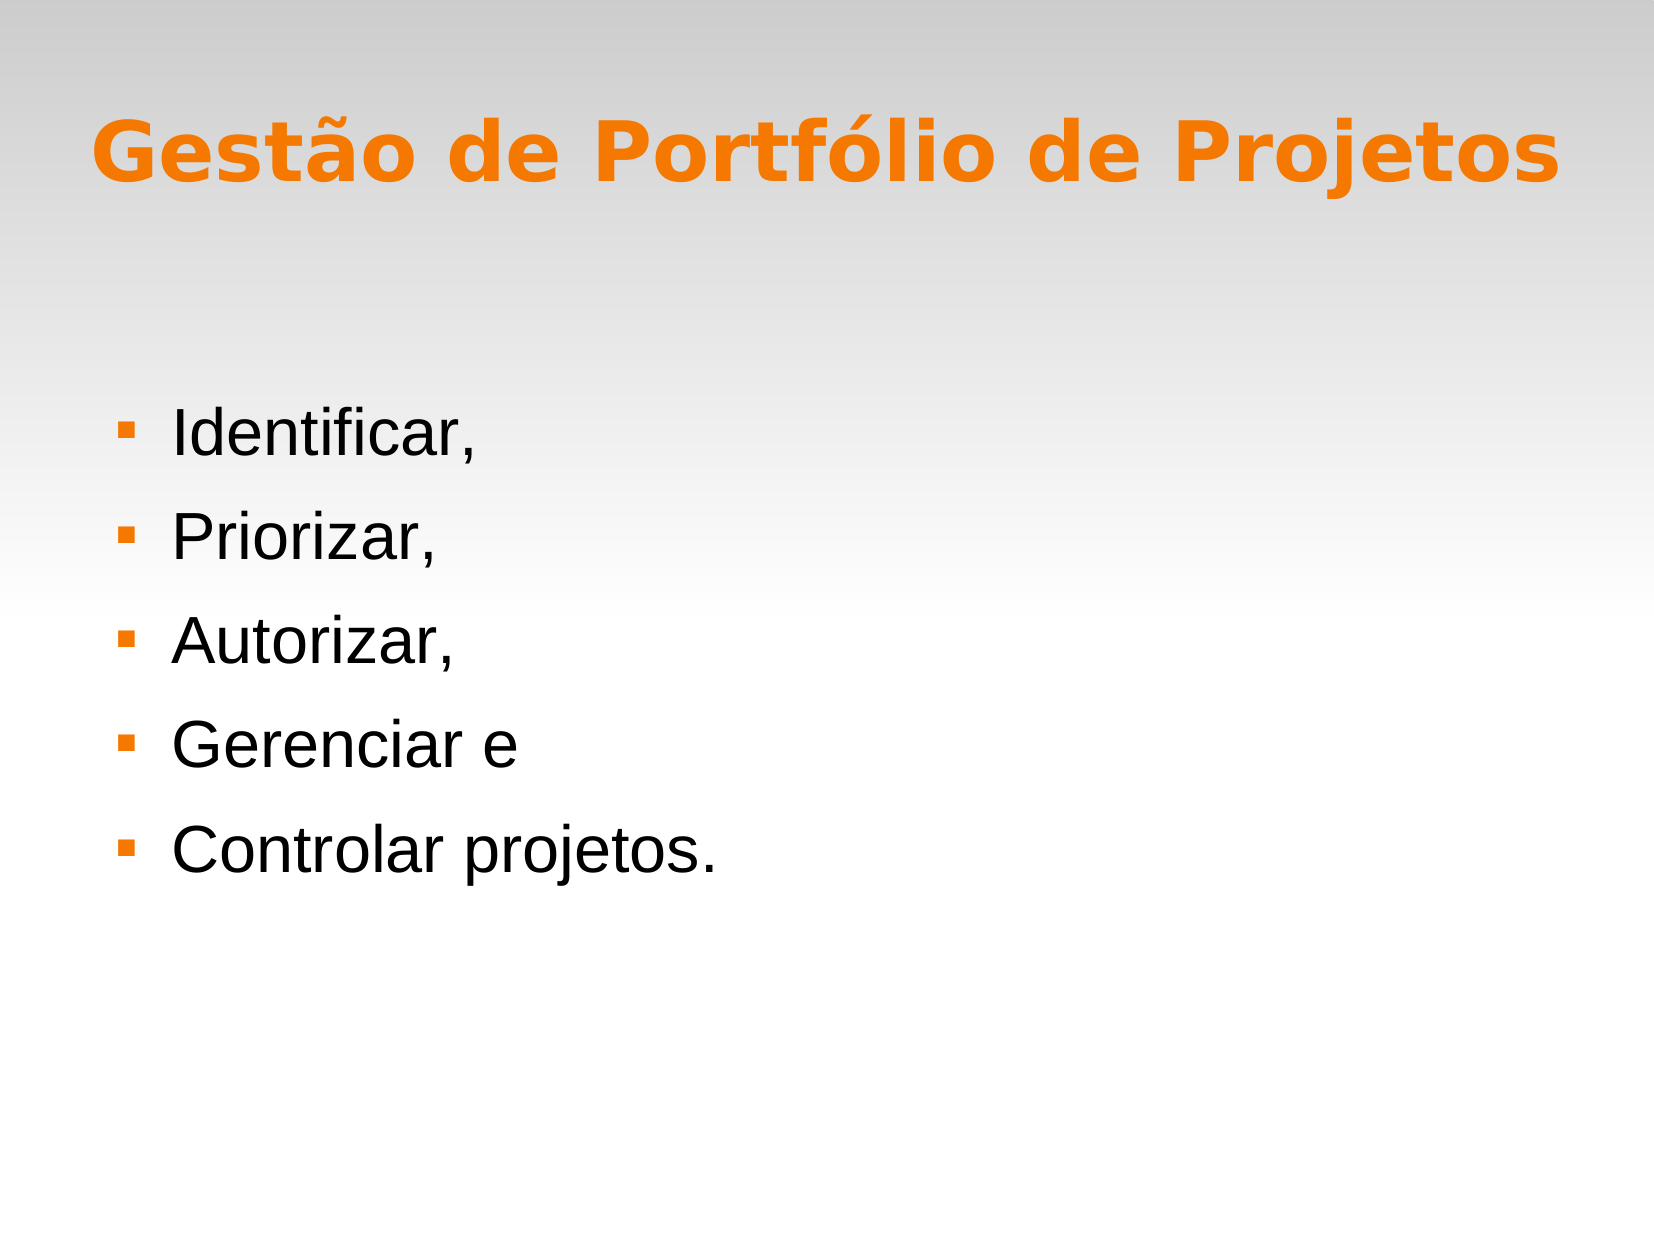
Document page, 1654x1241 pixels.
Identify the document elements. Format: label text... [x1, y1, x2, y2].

title Gestão de Portfólio de Projetos [82, 49, 1571, 257]
list Identificar, Priorizar, Autorizar, Gerenciar e Controlar projetos. [82, 290, 1571, 1109]
